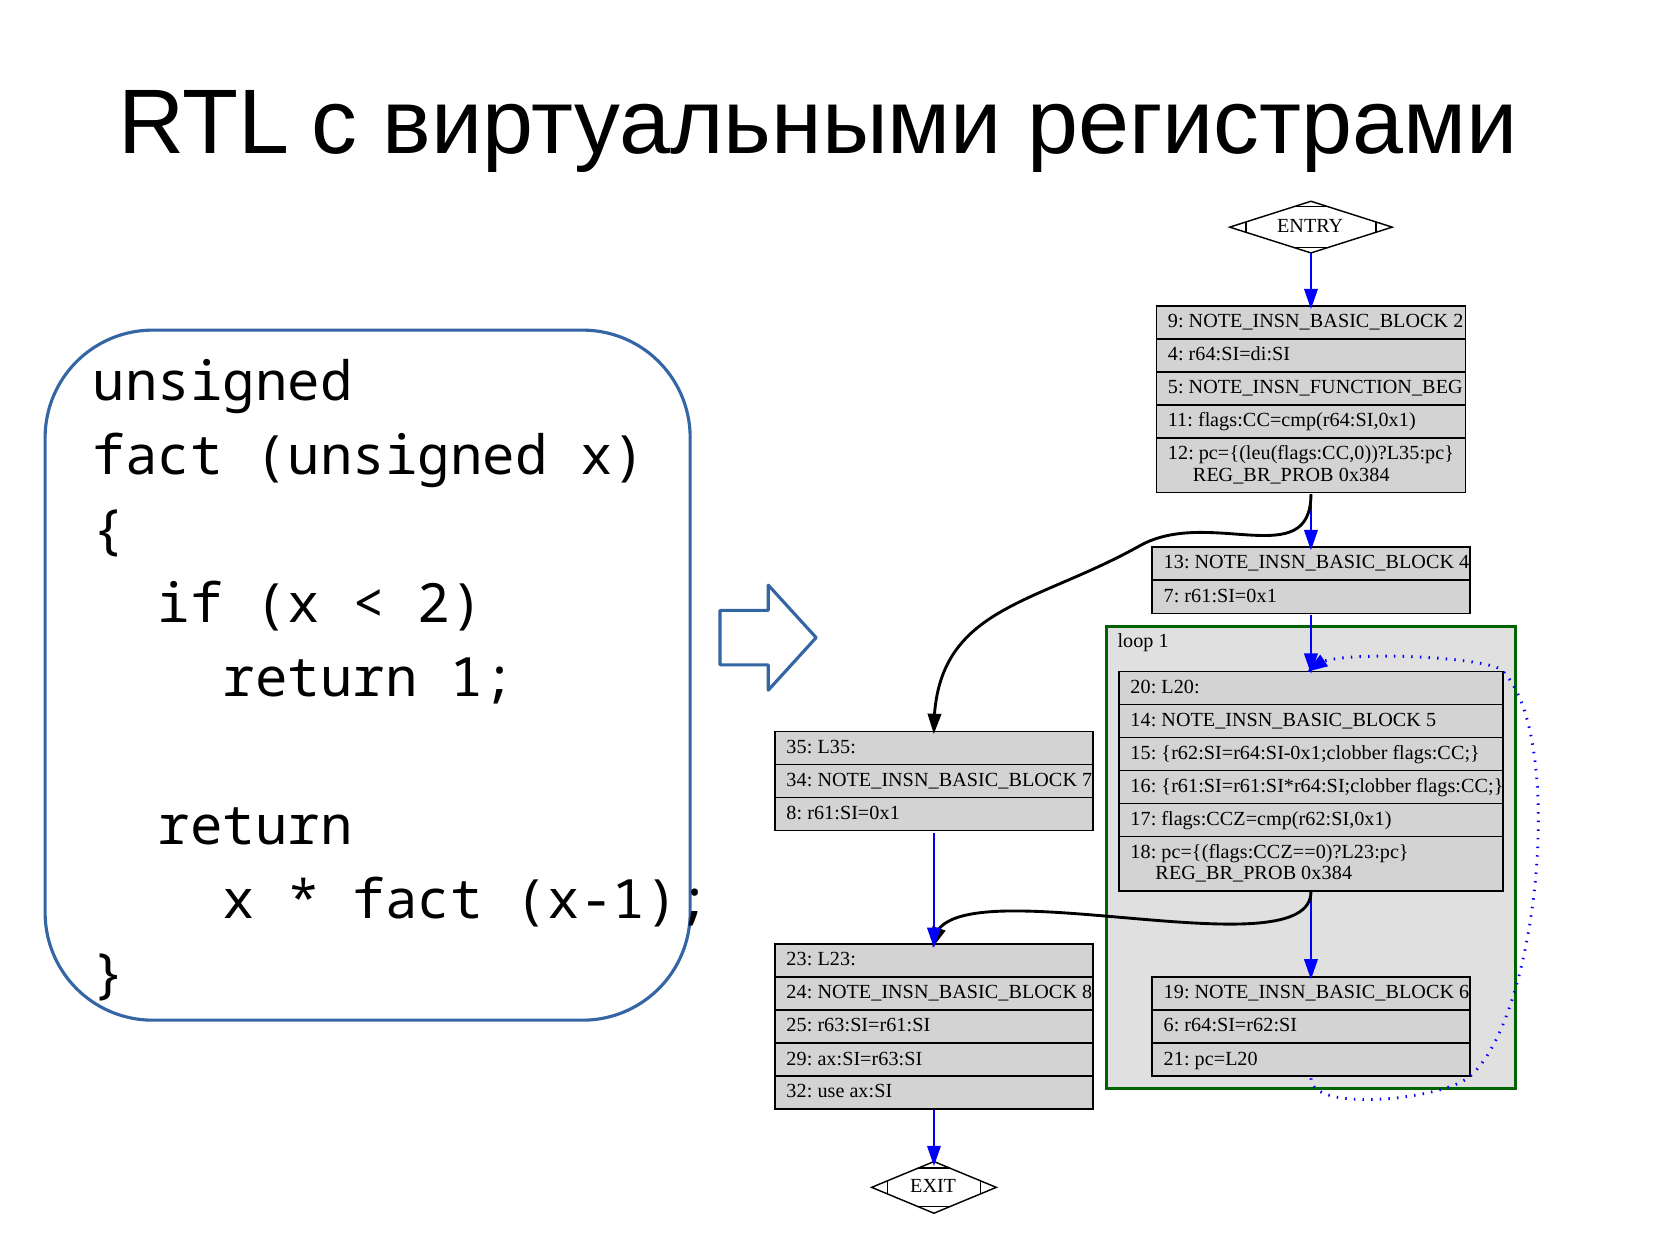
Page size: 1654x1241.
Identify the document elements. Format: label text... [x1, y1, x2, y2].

picture [705, 195, 1546, 1220]
text_box unsigned fact (unsigned x) { if (x < 2) return 1; return x * fact (x-1); } [45, 330, 691, 1021]
title RTL с виртуальными регистрами [75, 17, 1564, 226]
text_box [720, 585, 817, 691]
